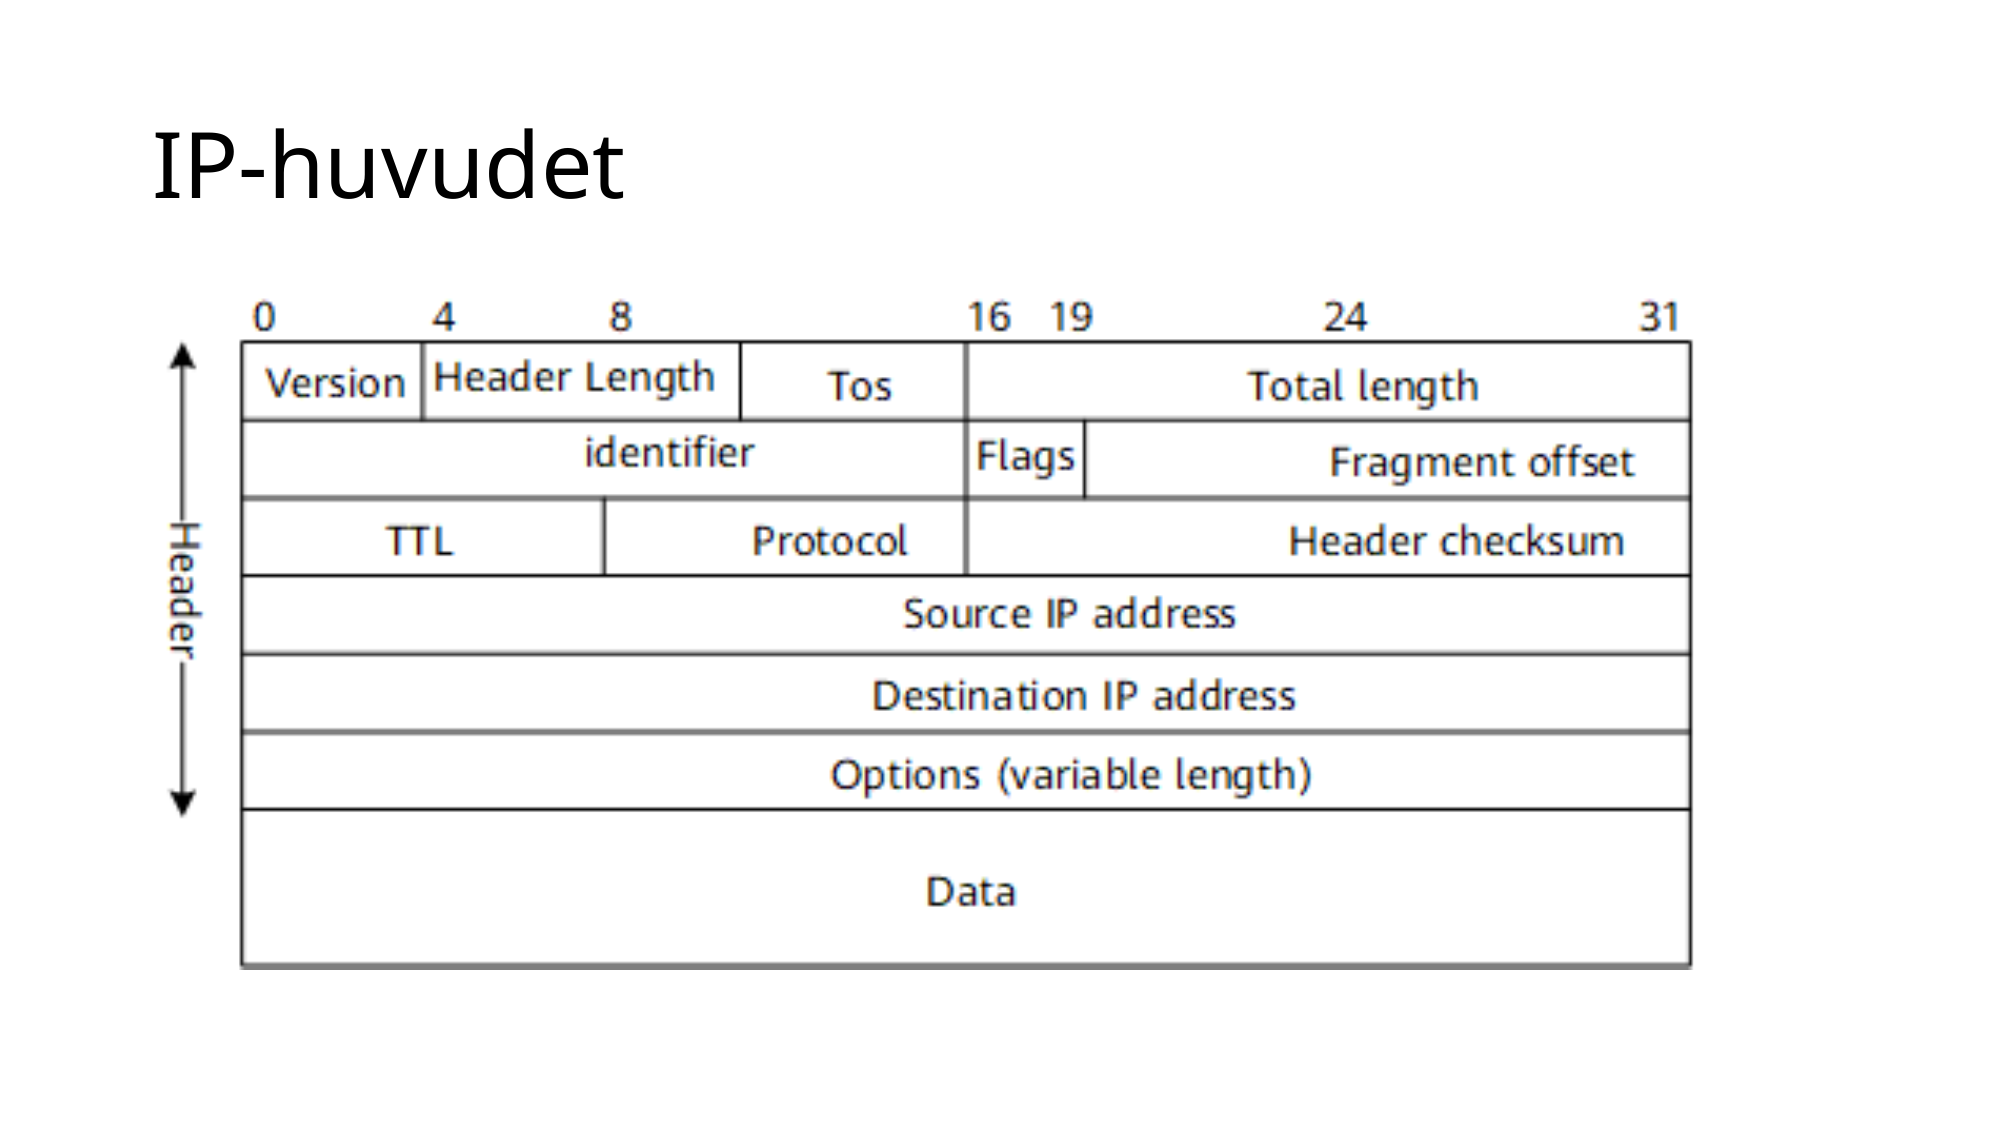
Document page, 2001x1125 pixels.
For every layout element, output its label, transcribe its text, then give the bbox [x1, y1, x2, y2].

picture [137, 275, 1709, 970]
title IP-huvudet [137, 59, 1863, 278]
